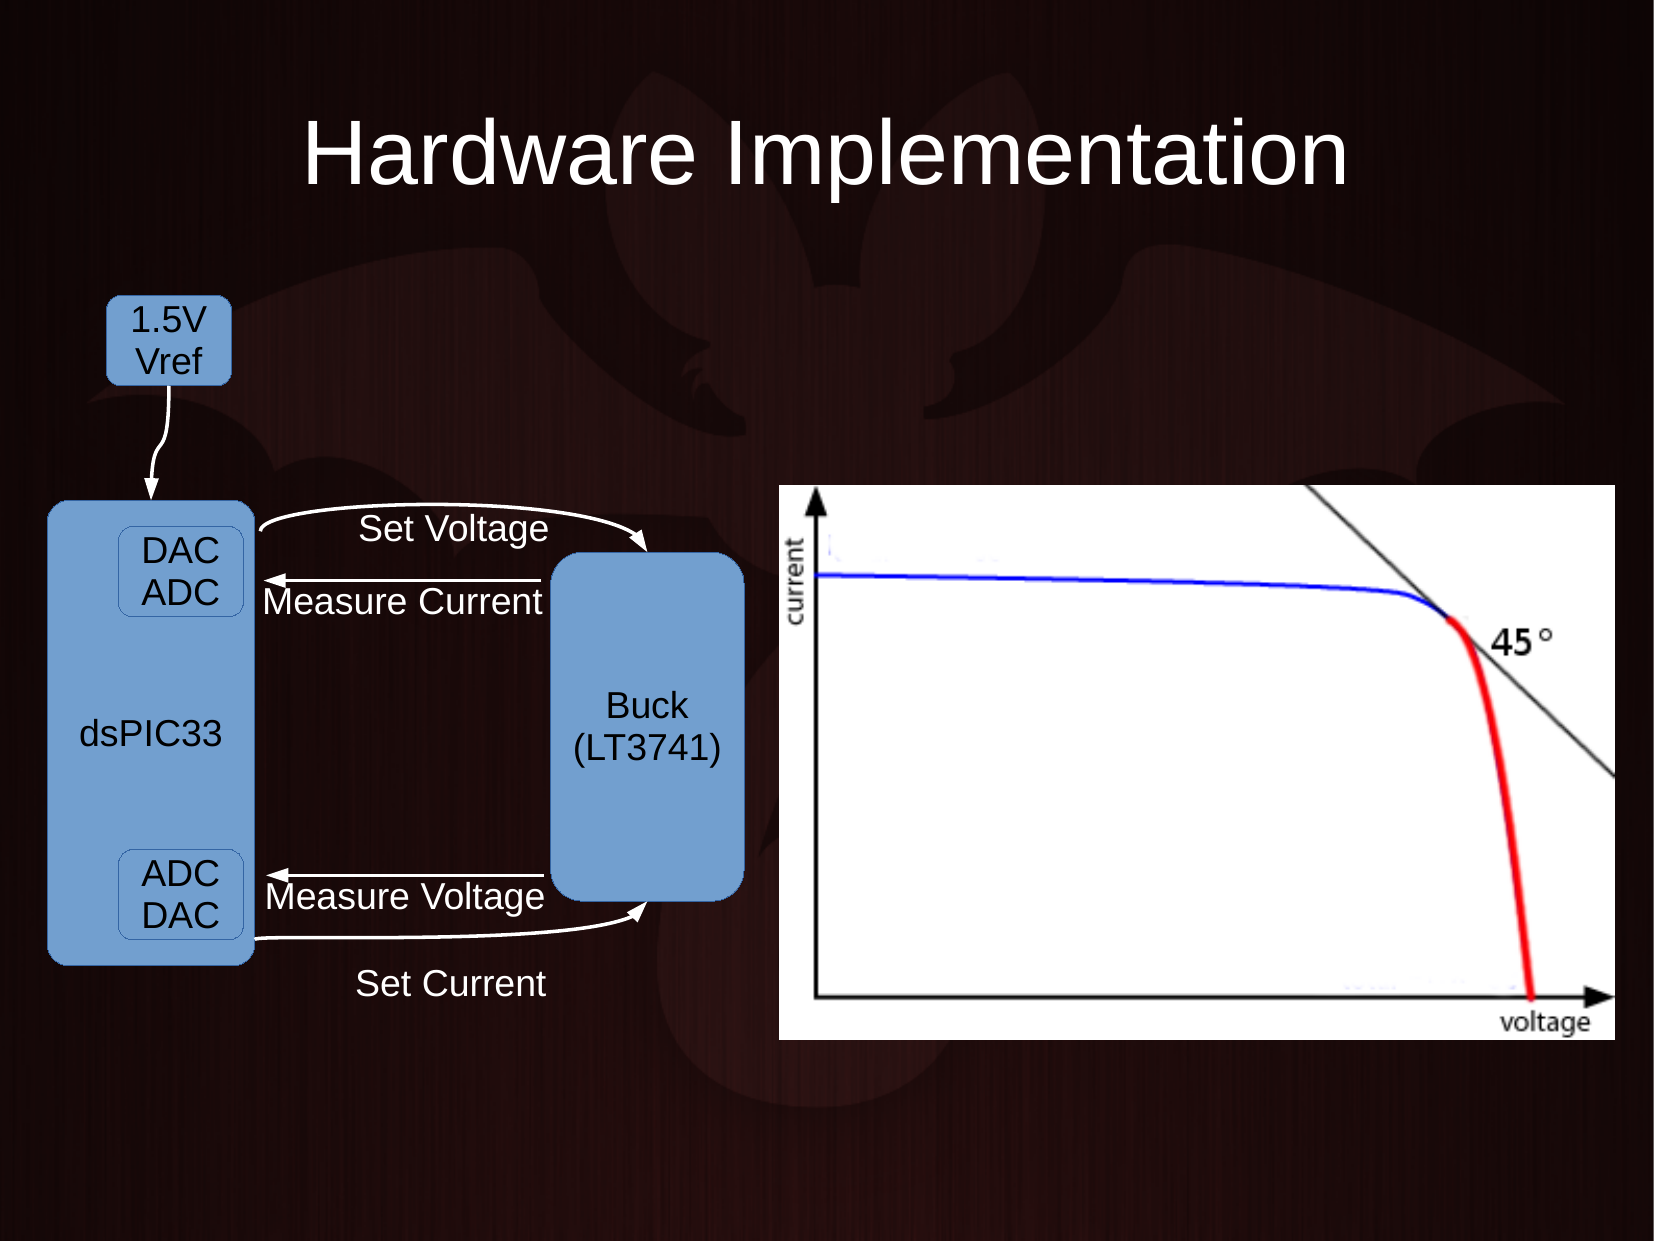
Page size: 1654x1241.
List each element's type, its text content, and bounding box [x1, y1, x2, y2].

picture [0, 0, 1654, 1241]
text_box ADC DAC [118, 849, 244, 940]
text_box 1.5V Vref [106, 295, 232, 386]
title Hardware Implementation [82, 49, 1571, 257]
text_box dsPIC33 [47, 500, 255, 966]
text_box Buck (LT3741) [550, 552, 745, 902]
text_box DAC ADC [118, 526, 244, 617]
